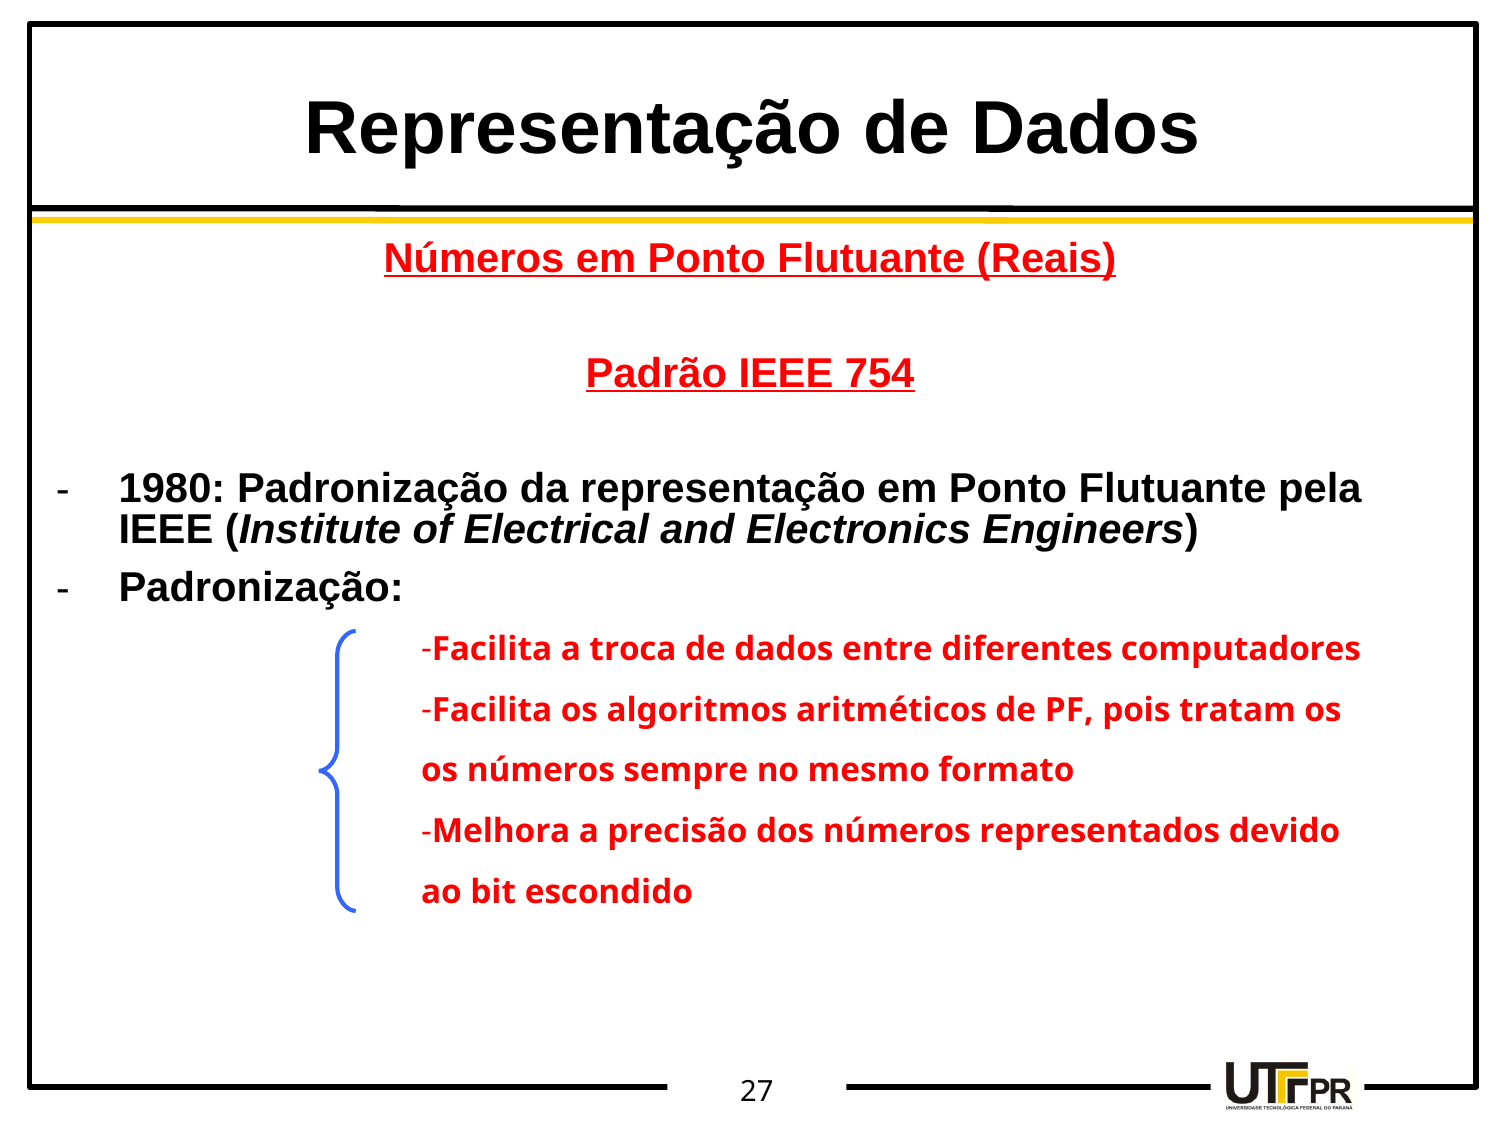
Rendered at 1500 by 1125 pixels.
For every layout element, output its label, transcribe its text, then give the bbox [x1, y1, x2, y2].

text_box Facilita a troca de dados entre diferentes computadores Facilita os algoritmos aritméticos de PF, pois tratam os os números sempre no mesmo formato Melhora a precisão dos números representados devido ao bit escondido [406, 619, 1378, 979]
list Números em Ponto Flutuante (Reais) Padrão IEEE 754 1980: Padronização da representação em Ponto Flutuante pela IEEE (Institute of Electrical and Electronics Engineers) Padronização: [41, 231, 1459, 1059]
picture [1225, 1062, 1353, 1110]
title Representação de Dados [29, 85, 1477, 180]
